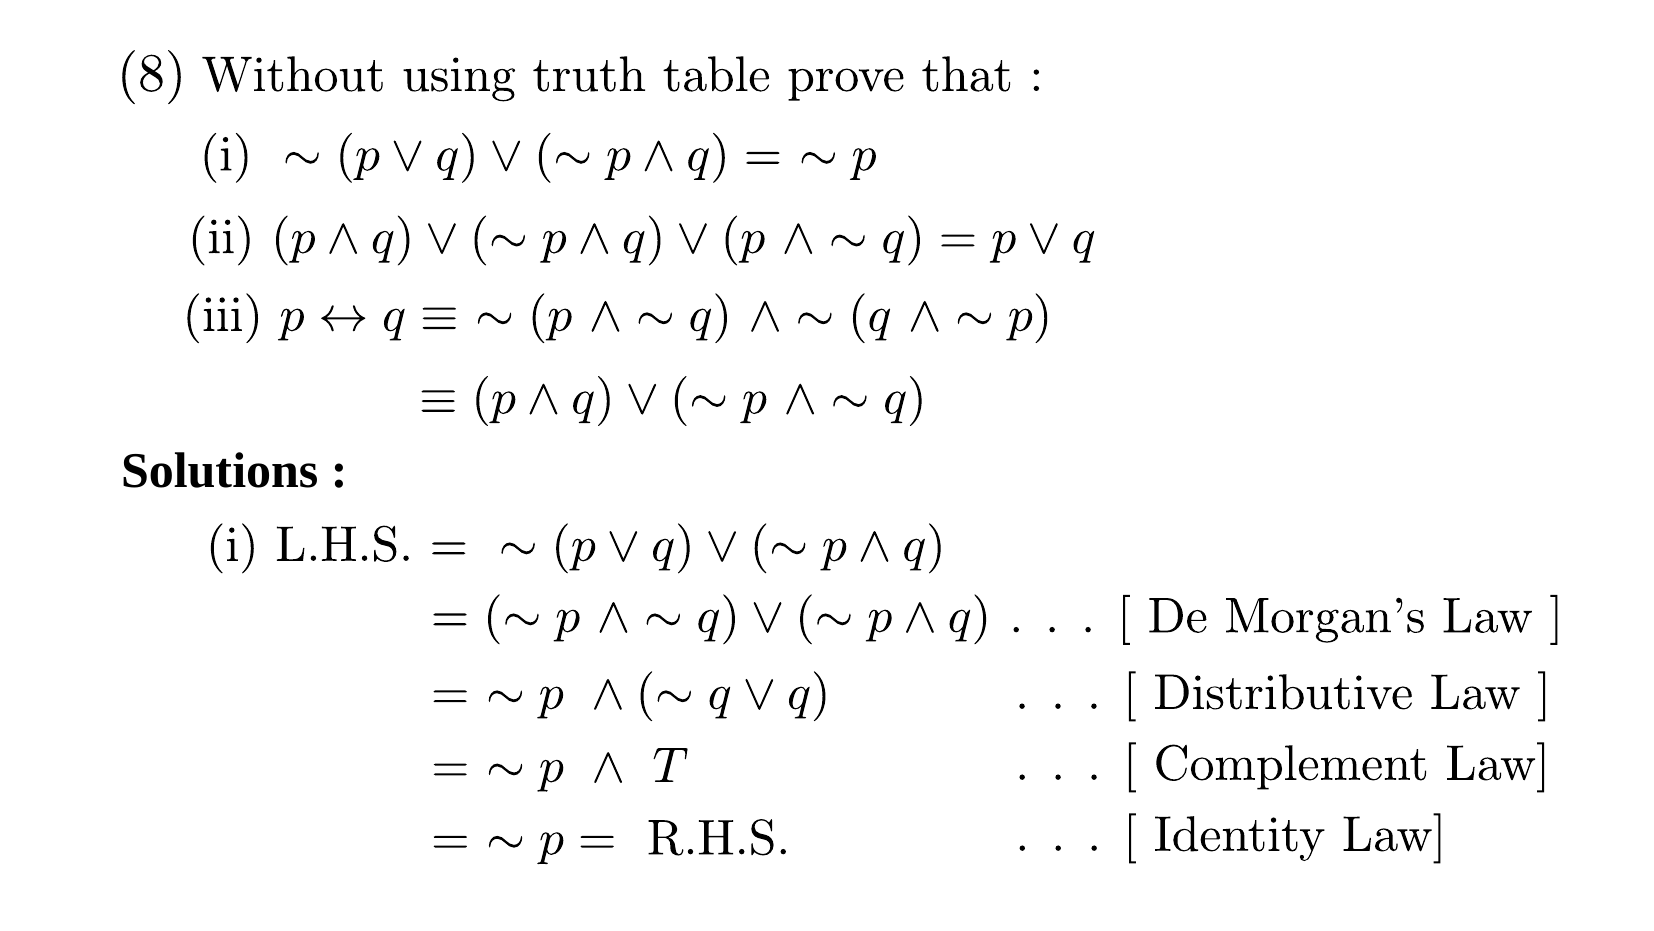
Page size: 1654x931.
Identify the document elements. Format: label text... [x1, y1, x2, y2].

text_box [190, 215, 1095, 266]
text_box [421, 376, 922, 426]
text_box [433, 594, 987, 645]
text_box [433, 671, 826, 722]
text_box [119, 50, 181, 105]
text_box [202, 56, 1040, 102]
text_box [202, 132, 876, 183]
text_box [1017, 671, 1546, 722]
text_box [433, 819, 786, 865]
subtitle Solutions : [47, 23, 1607, 909]
text_box [208, 523, 941, 574]
text_box [1017, 813, 1441, 864]
text_box [1011, 594, 1558, 645]
text_box [433, 748, 688, 792]
text_box [185, 293, 1048, 344]
text_box [1017, 742, 1545, 793]
